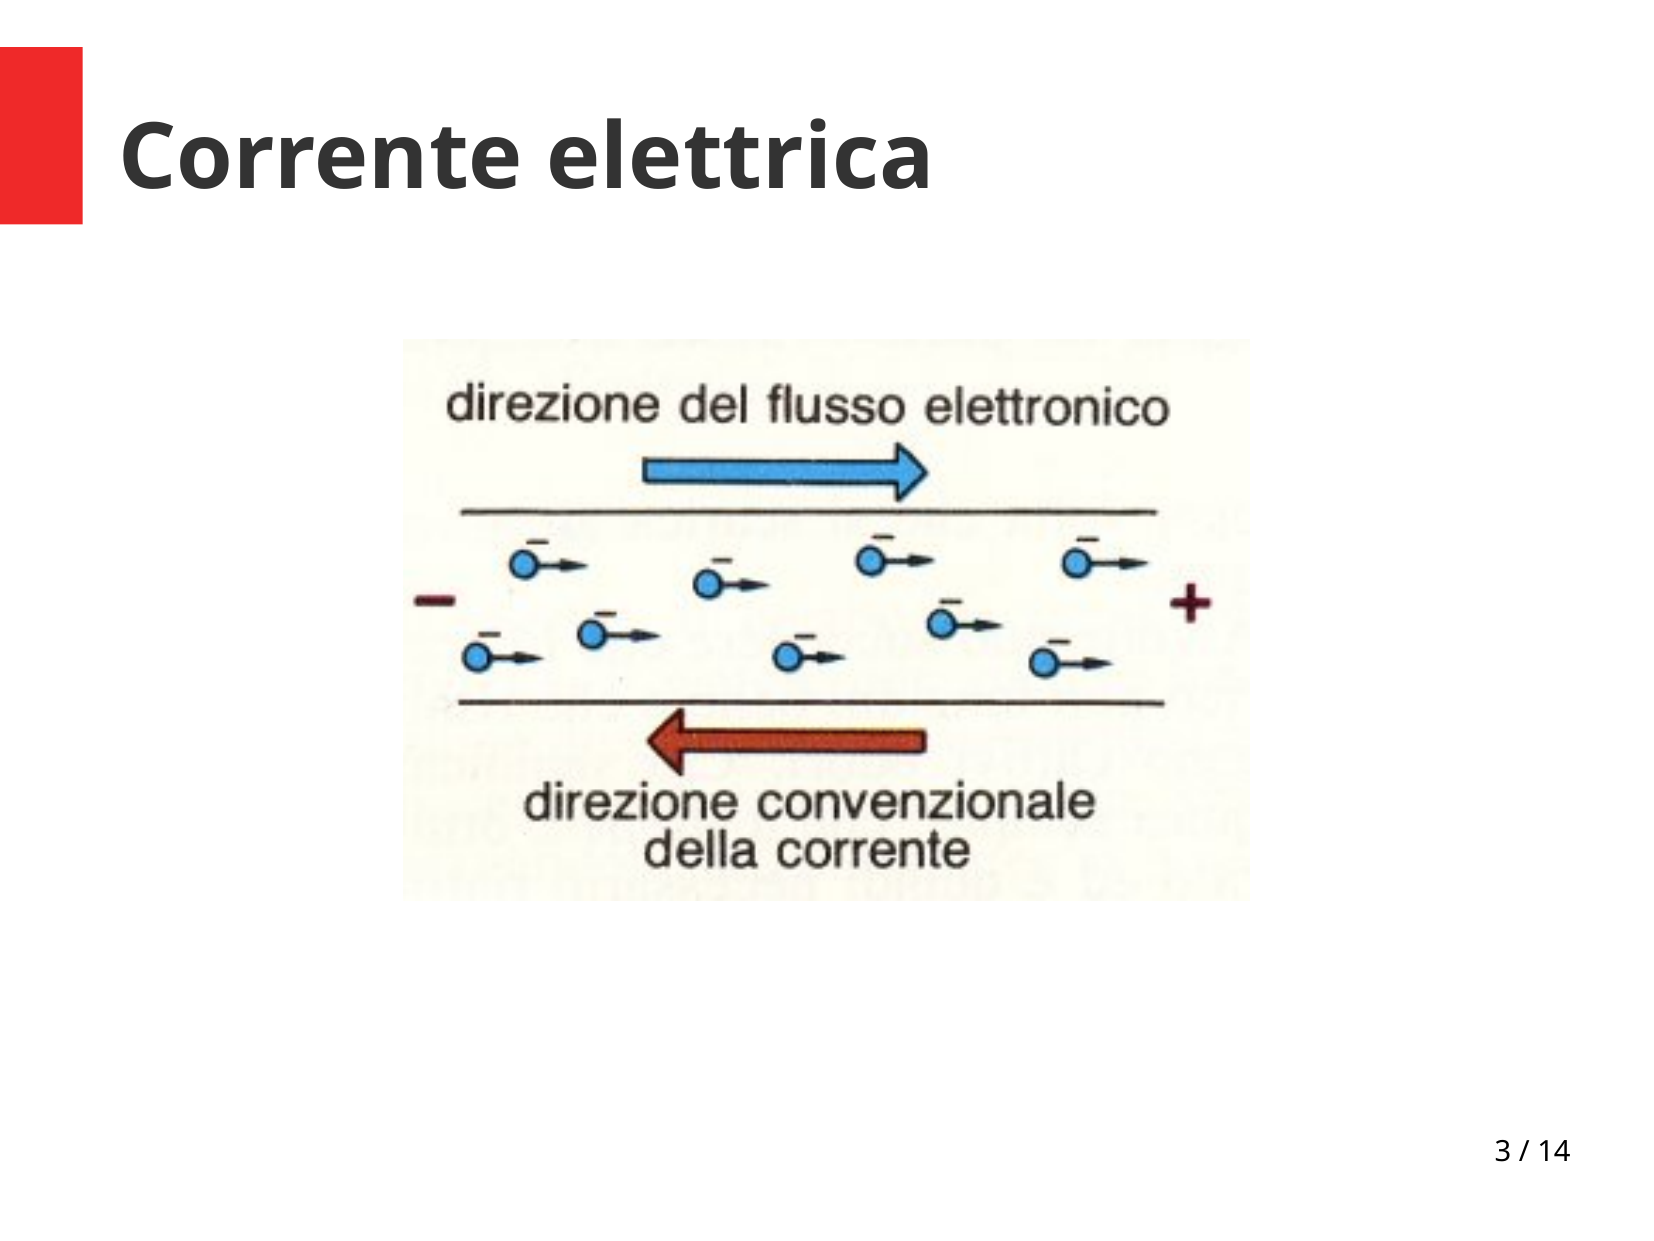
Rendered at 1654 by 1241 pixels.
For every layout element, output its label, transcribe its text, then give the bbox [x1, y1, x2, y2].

title Corrente elettrica [118, 49, 1571, 257]
picture [403, 339, 1250, 901]
